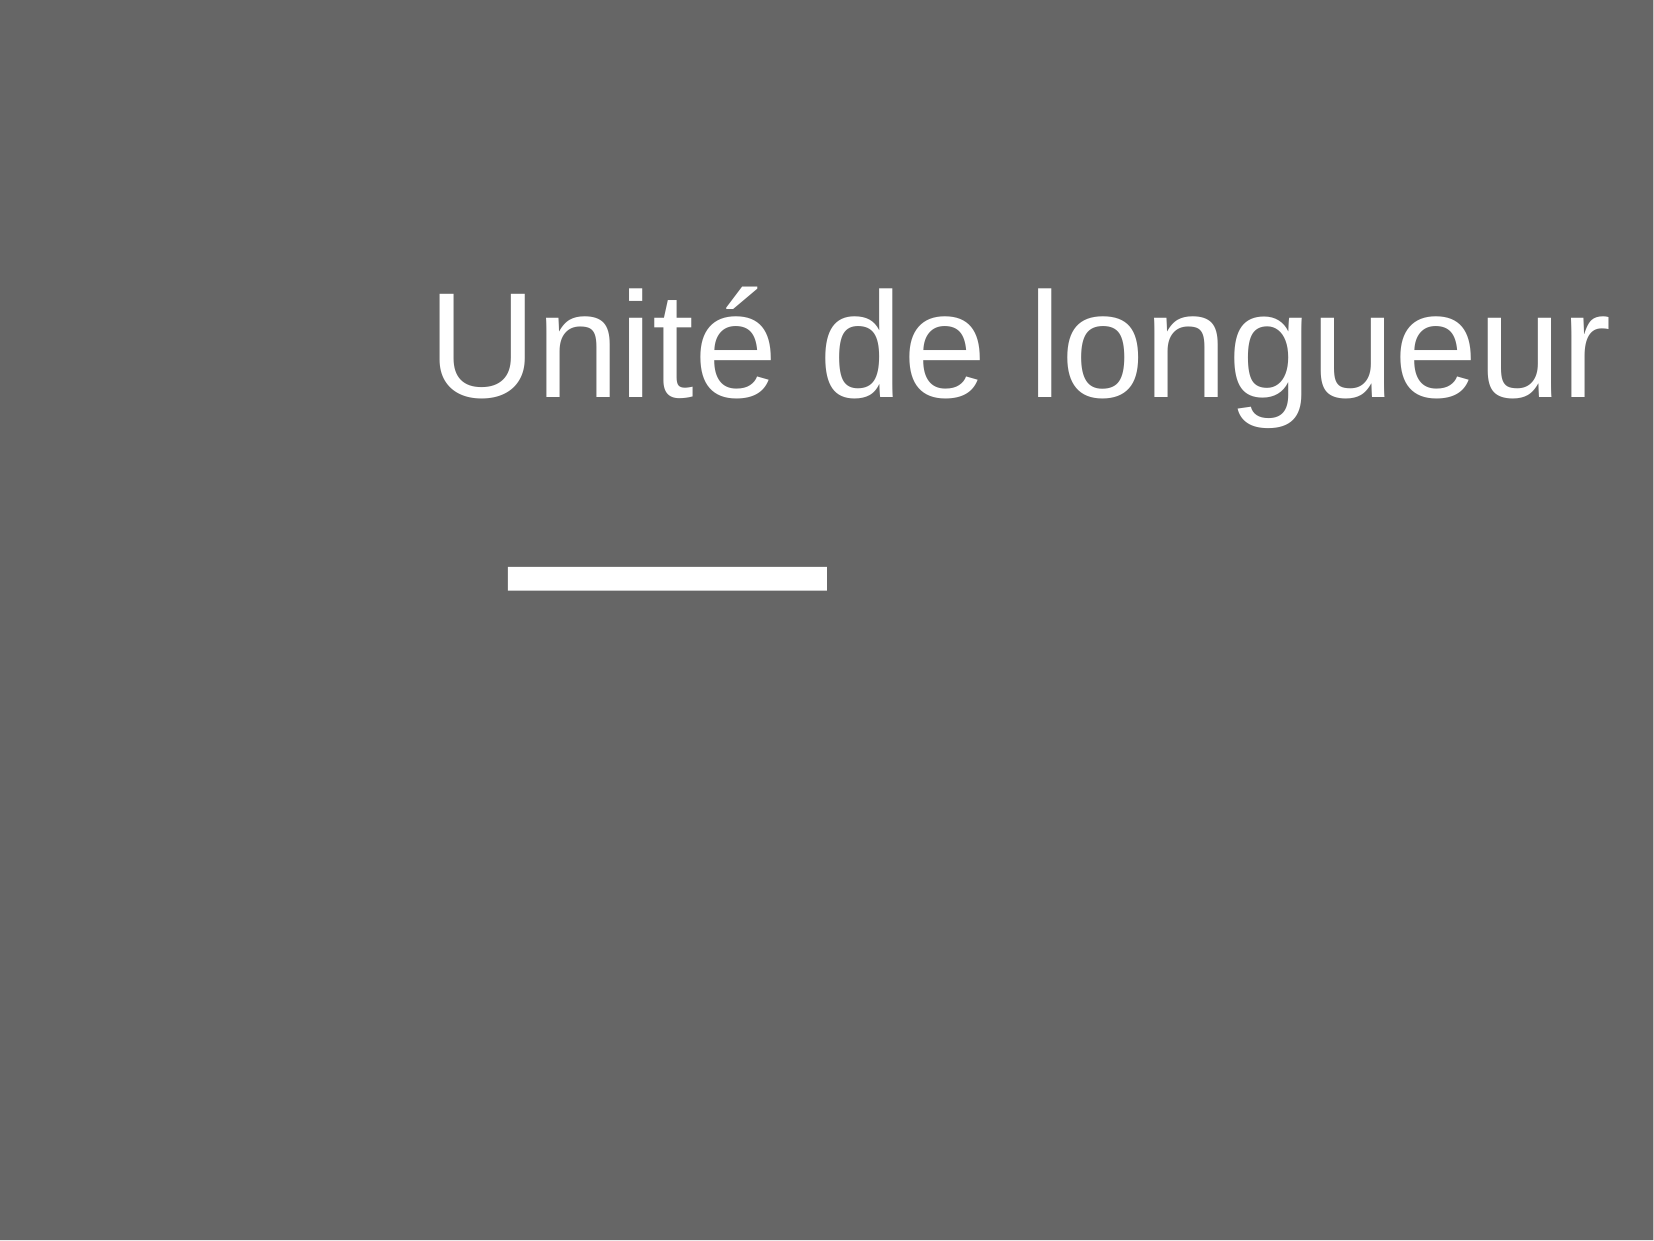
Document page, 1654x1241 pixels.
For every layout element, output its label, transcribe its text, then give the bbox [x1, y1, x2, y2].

text_box Unité de longueur [413, 254, 1642, 438]
text_box [0, 0, 1654, 1241]
